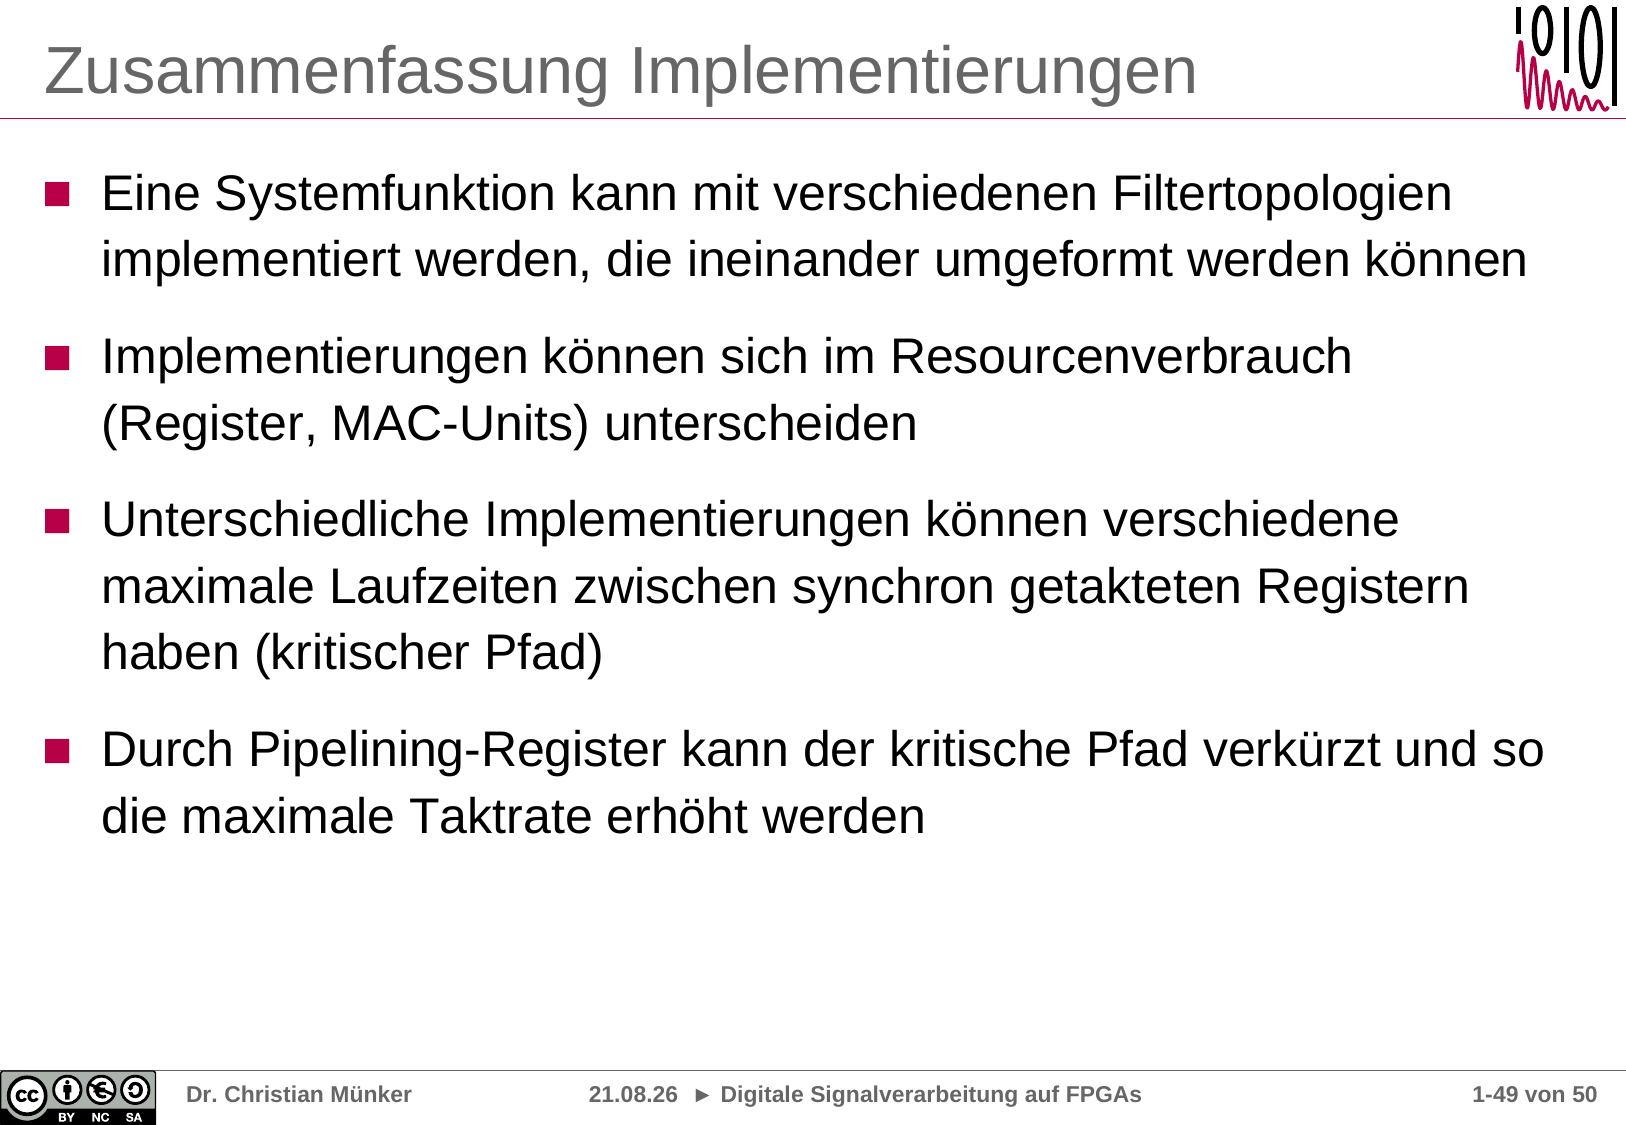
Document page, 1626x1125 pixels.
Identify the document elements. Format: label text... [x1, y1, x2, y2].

list Eine Systemfunktion kann mit verschiedenen Filtertopologien implementiert werden, die ineinander umgeformt werden können Implementierungen können sich im Resourcenverbrauch (Register, MAC-Units) unterscheiden Unterschiedliche Implementierungen können verschiedene maximale Laufzeiten zwischen synchron getakteten Registern haben (kritischer Pfad) Durch Pipelining-Register kann der kritische Pfad verkürzt und so die maximale Taktrate erhöht werden [42, 153, 1579, 1036]
title Zusammenfassung Implementierungen [44, 10, 1299, 137]
picture [1512, 0, 1625, 114]
